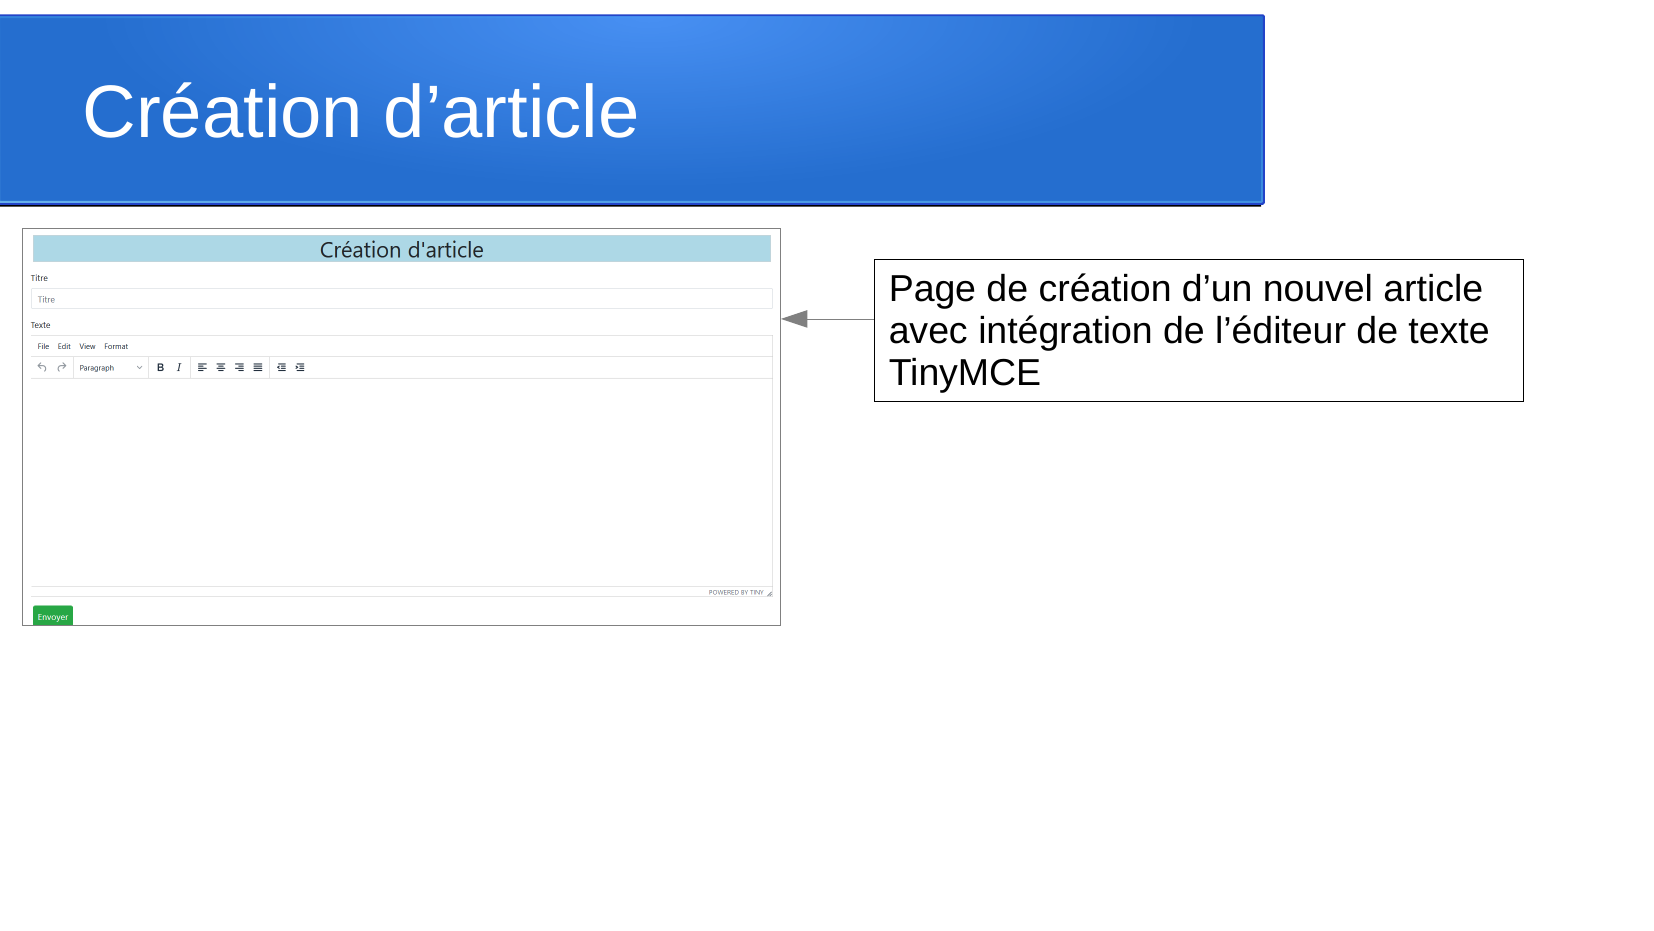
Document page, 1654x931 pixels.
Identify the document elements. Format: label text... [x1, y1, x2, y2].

picture [22, 228, 781, 626]
text_box Page de création d’un nouvel article avec intégration de l’éditeur de texte TinyMCE [874, 259, 1524, 402]
title Création d’article [82, 35, 1235, 189]
